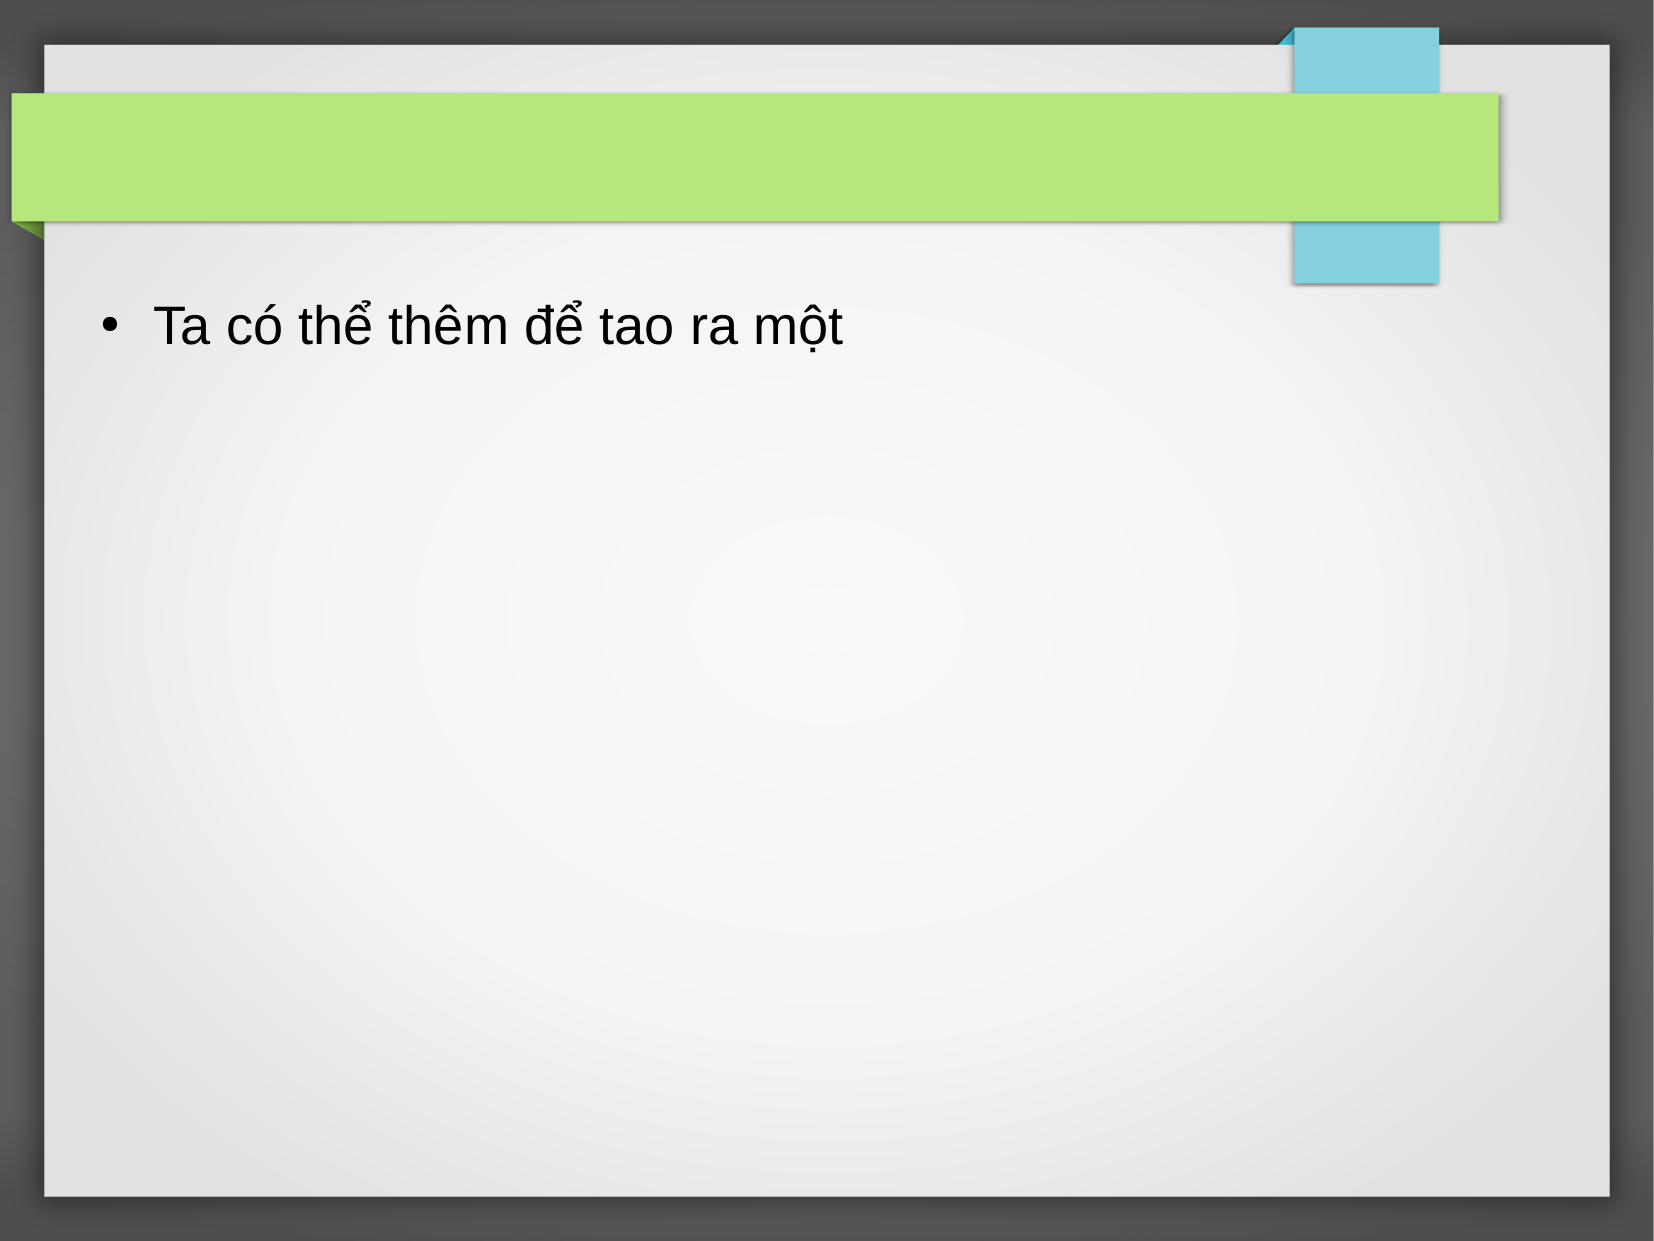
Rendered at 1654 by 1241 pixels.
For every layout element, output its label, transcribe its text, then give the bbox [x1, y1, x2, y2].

picture [0, 0, 1654, 1241]
list Ta có thể thêm để tao ra một [82, 295, 1571, 1015]
